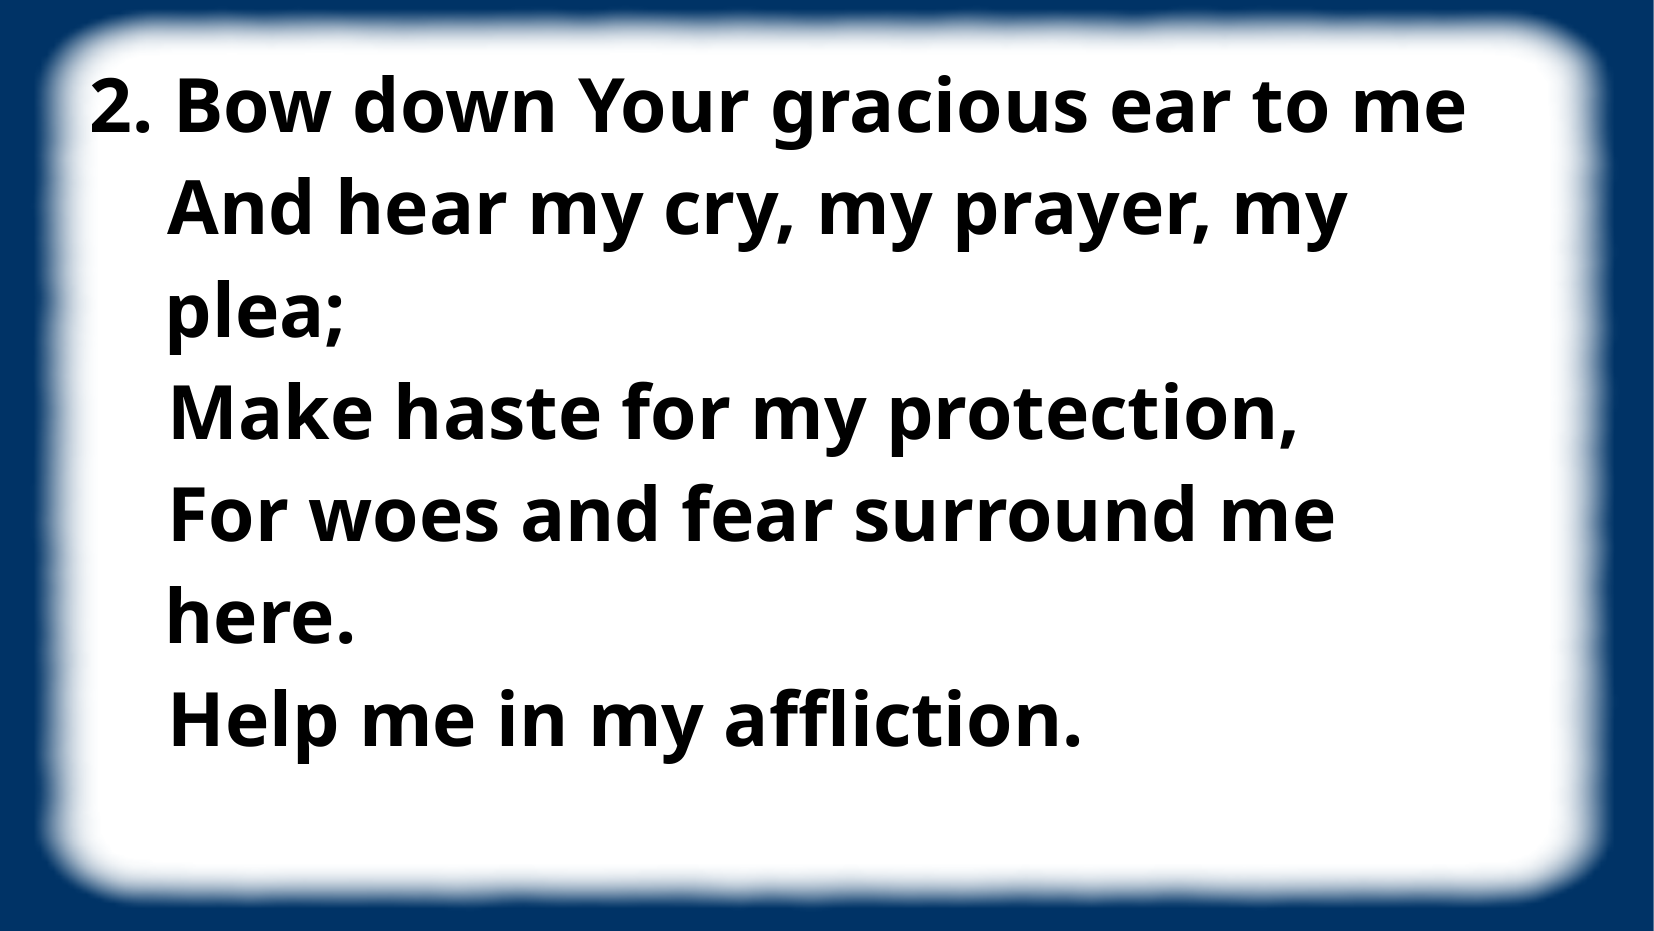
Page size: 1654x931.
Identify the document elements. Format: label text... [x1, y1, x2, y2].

picture [0, 0, 1654, 931]
text_box 2. Bow down Your gracious ear to me And hear my cry, my prayer, my plea; Make haste for my protection, For woes and fear surround me here. Help me in my affliction. [75, 45, 1516, 559]
